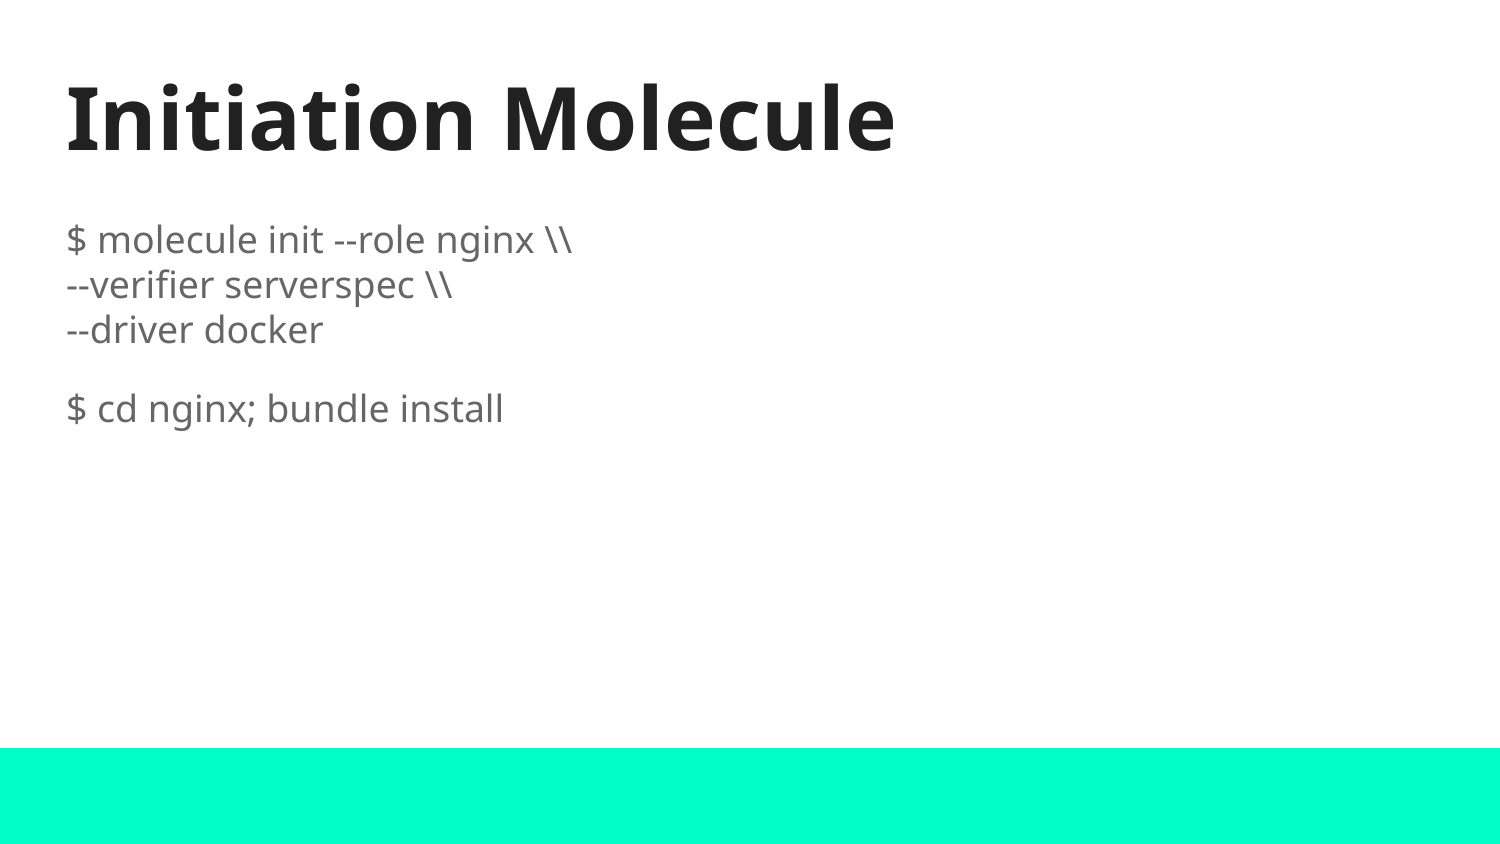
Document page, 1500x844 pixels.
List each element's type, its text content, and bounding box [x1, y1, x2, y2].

title Initiation Molecule [51, 48, 1449, 180]
list $ molecule init --role nginx \\ --verifier serverspec \\ --driver docker $ cd nginx; bundle install [51, 201, 1449, 748]
